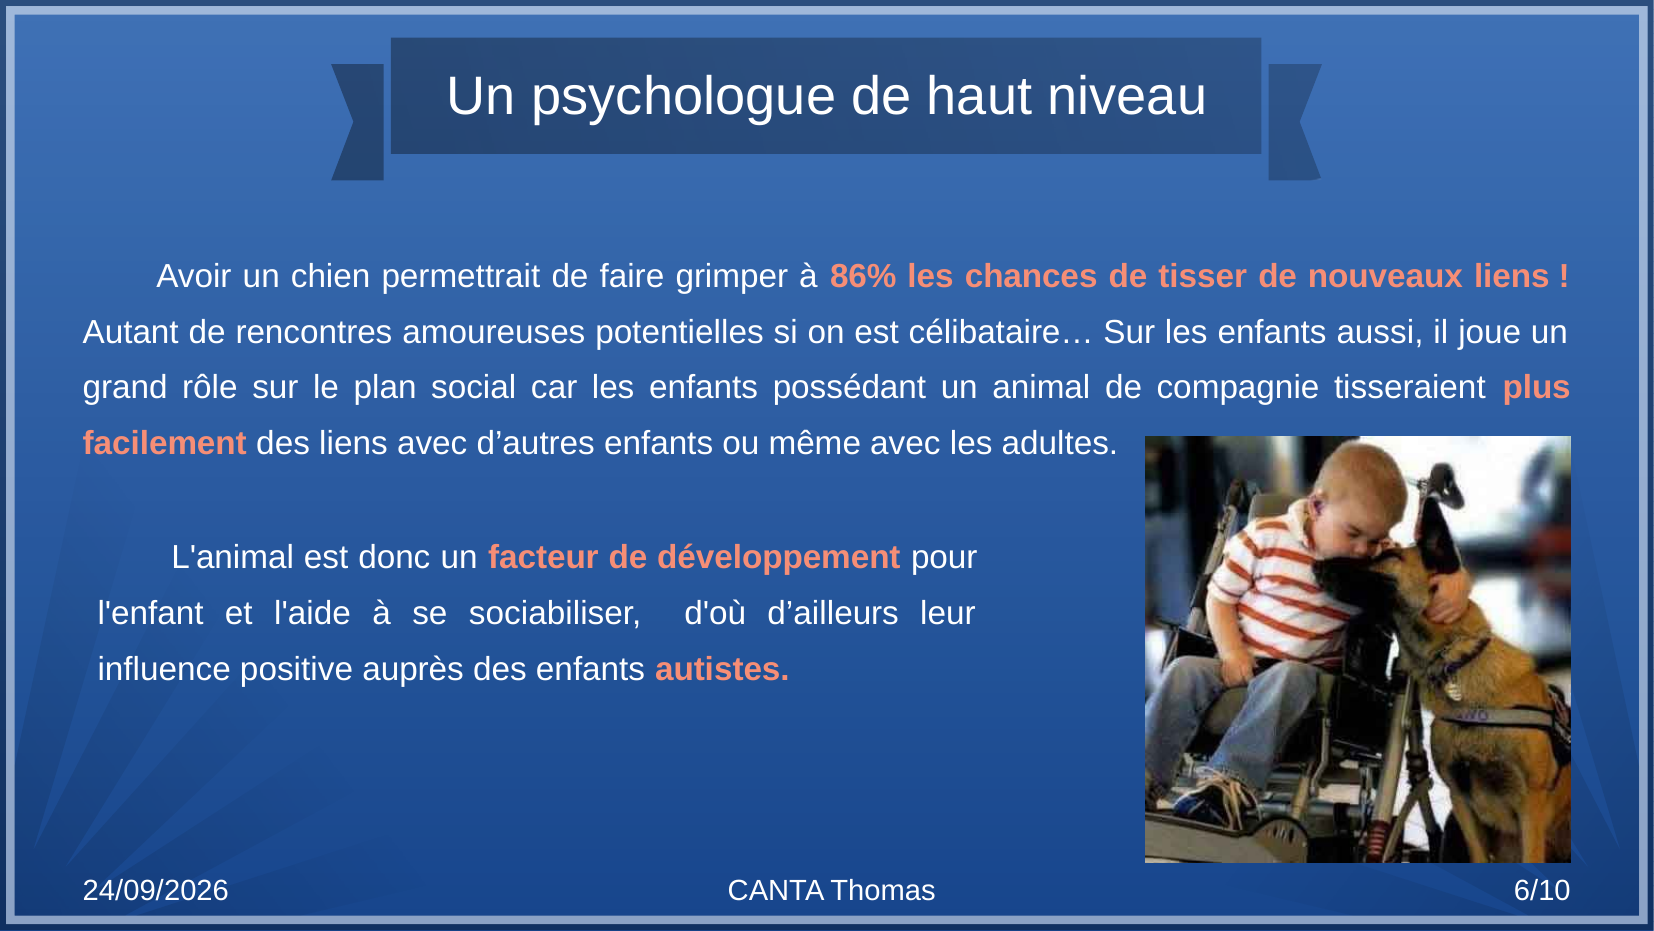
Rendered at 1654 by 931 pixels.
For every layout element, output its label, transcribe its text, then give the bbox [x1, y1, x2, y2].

text_box Avoir un chien permettrait de faire grimper à 86% les chances de tisser de nouveaux liens ! Autant de rencontres amoureuses potentielles si on est célibataire… Sur les enfants aussi, il joue un grand rôle sur le plan social car les enfants possédant un animal de compagnie tisseraient plus facilement des liens avec d’autres enfants ou même avec les adultes. [82, 239, 1571, 462]
text_box L'animal est donc un facteur de développement pour l'enfant et l'aide à se sociabiliser, d'où d’ailleurs leur influence positive auprès des enfants autistes. [82, 513, 993, 695]
text_box Un psychologue de haut niveau [391, 37, 1264, 154]
picture [1145, 436, 1571, 863]
